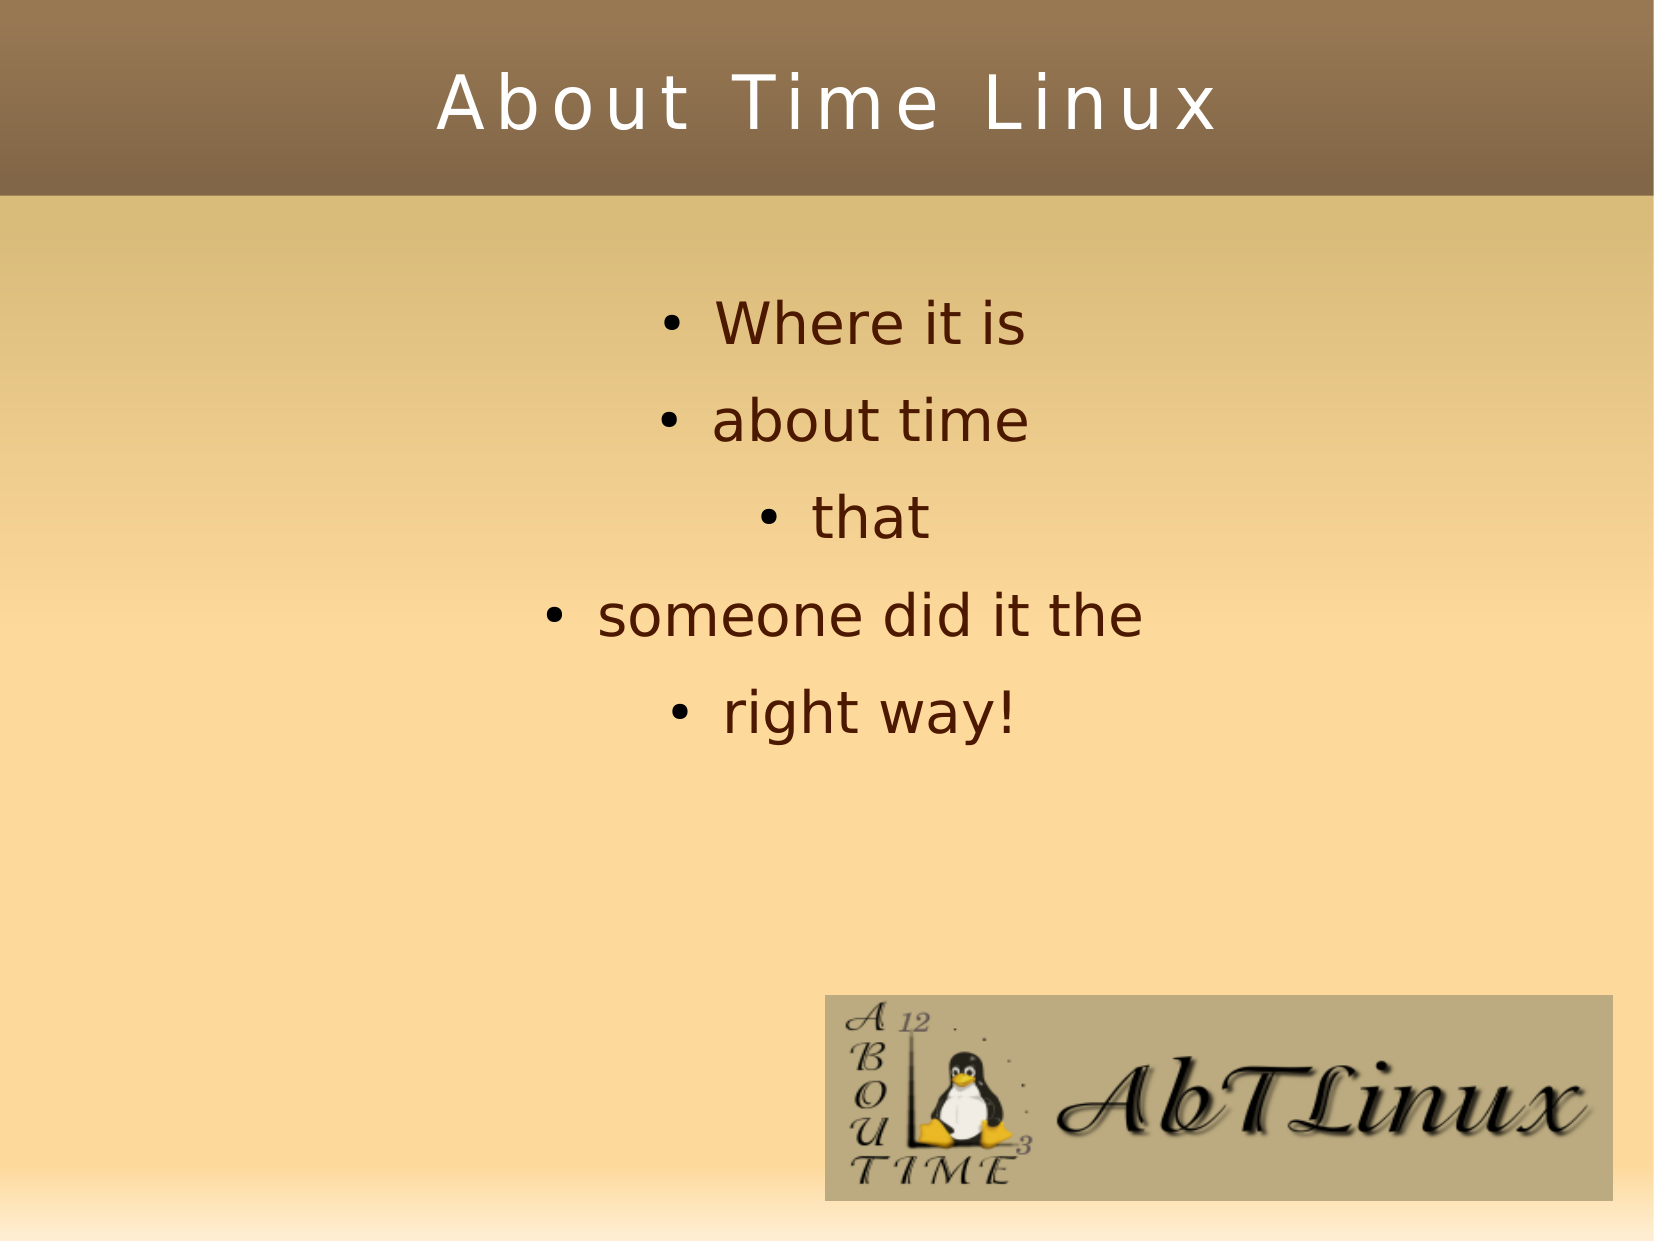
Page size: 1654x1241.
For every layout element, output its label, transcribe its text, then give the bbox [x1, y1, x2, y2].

picture [0, 0, 1654, 1241]
title About Time Linux [59, 29, 1595, 178]
list Where it is about time that someone did it the right way! [82, 290, 1571, 1109]
